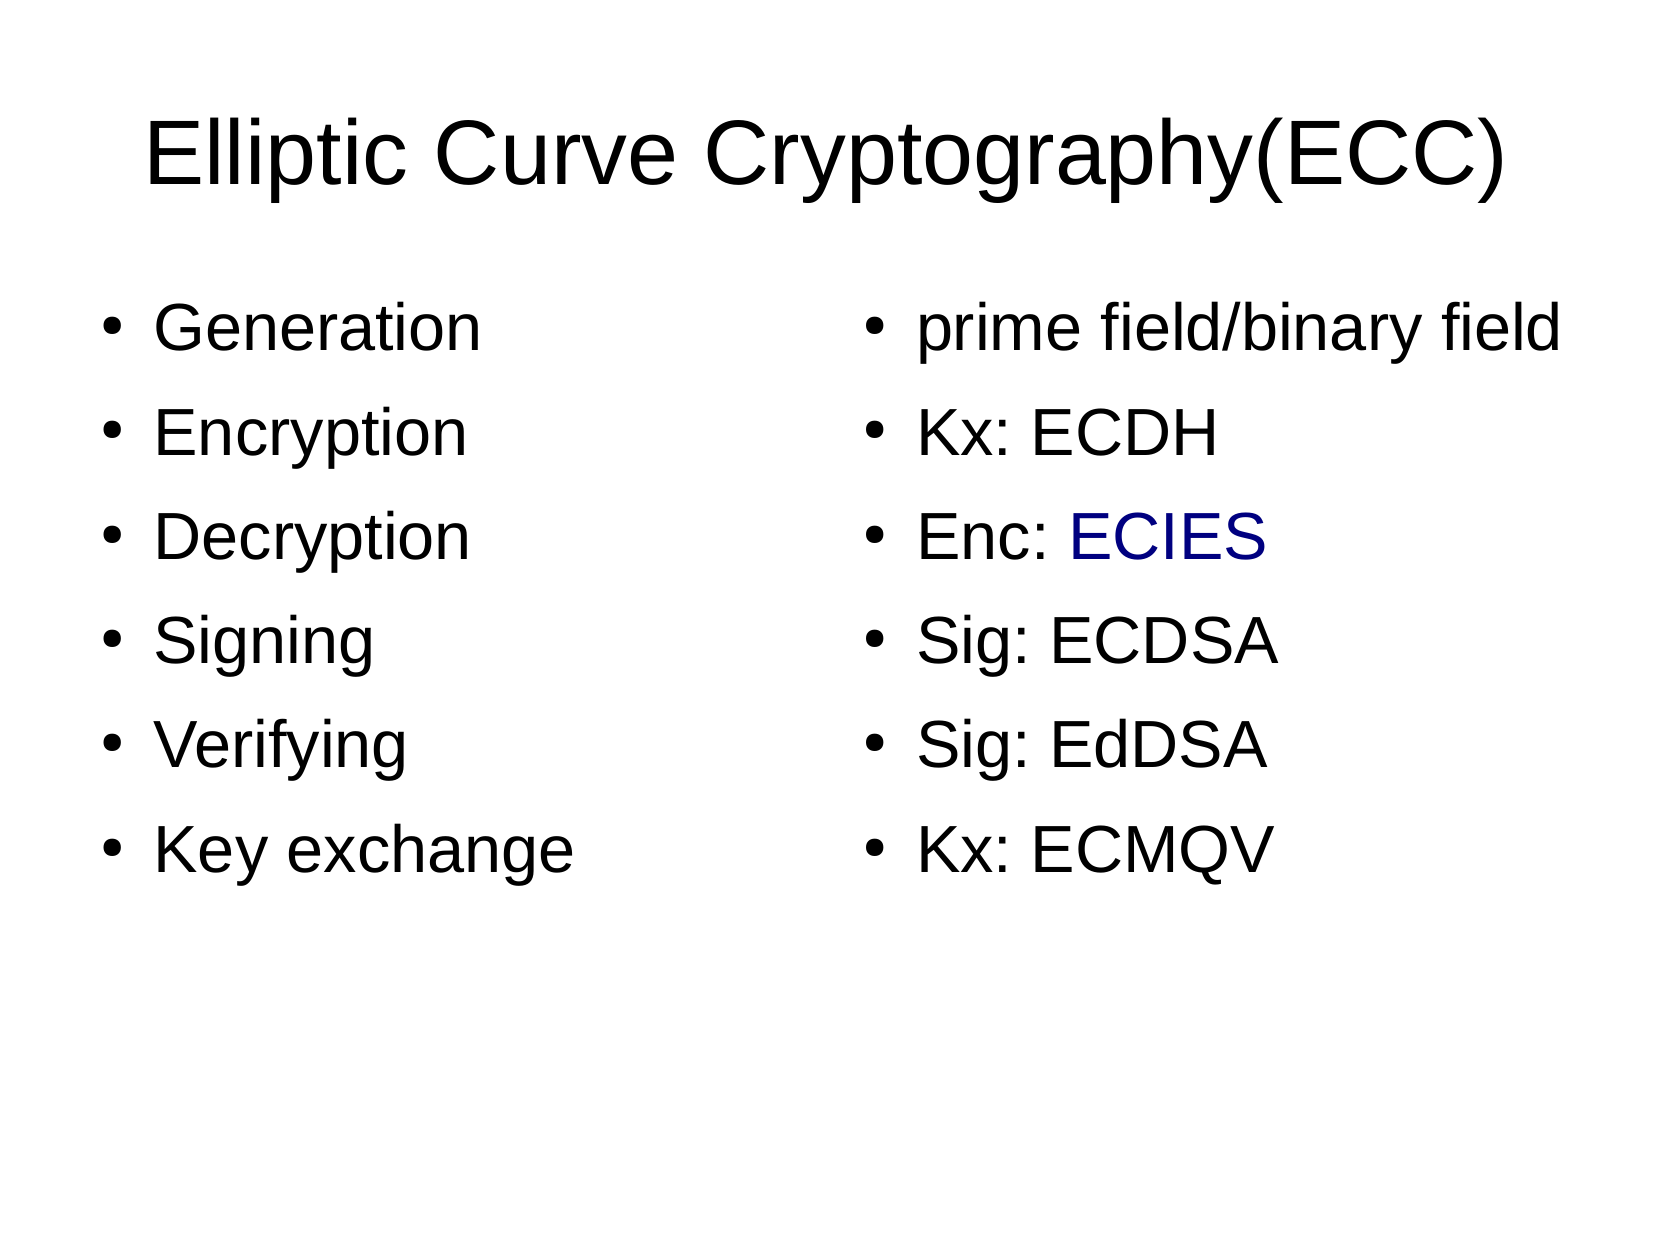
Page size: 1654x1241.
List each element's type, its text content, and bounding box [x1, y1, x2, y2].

title Elliptic Curve Cryptography(ECC) [82, 49, 1571, 257]
list prime field/binary field Kx: ECDH Enc: ECIES Sig: ECDSA Sig: EdDSA Kx: ECMQV [845, 290, 1572, 1010]
list Generation Encryption Decryption Signing Verifying Key exchange [82, 290, 809, 1010]
